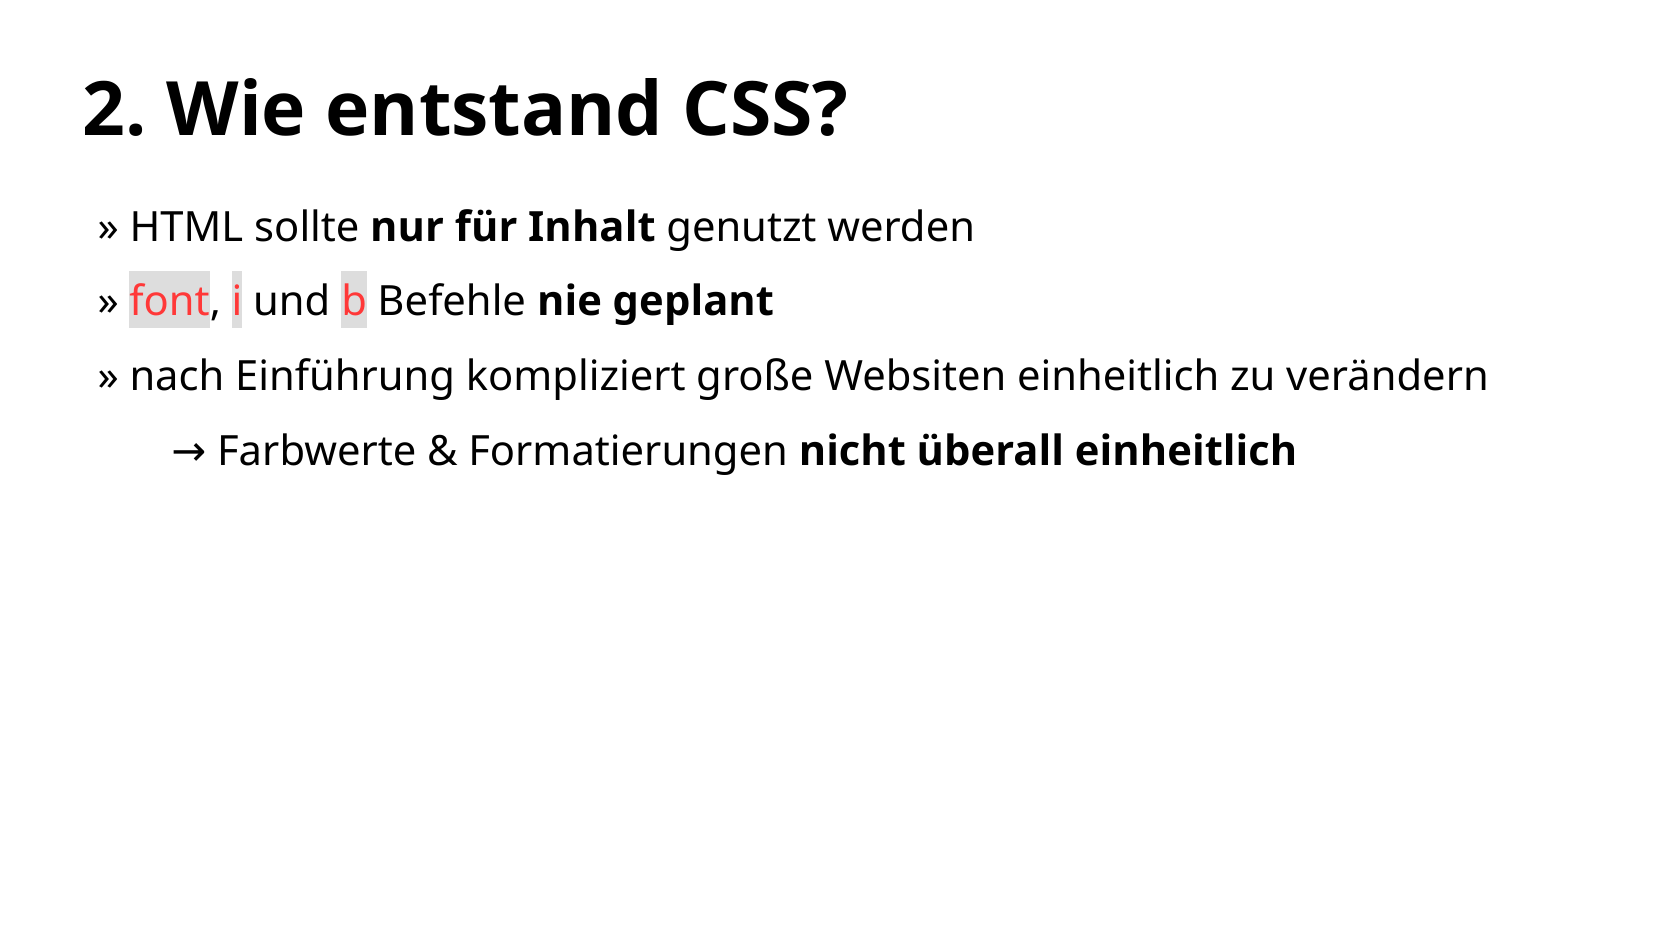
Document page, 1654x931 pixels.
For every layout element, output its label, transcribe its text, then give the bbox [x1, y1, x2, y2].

text_box » HTML sollte nur für Inhalt genutzt werden » font, i und b Befehle nie geplant » nach Einführung kompliziert große Websiten einheitlich zu verändern → Farbwerte & Formatierungen nicht überall einheitlich [82, 189, 1536, 468]
title 2. Wie entstand CSS? [82, 59, 1571, 154]
